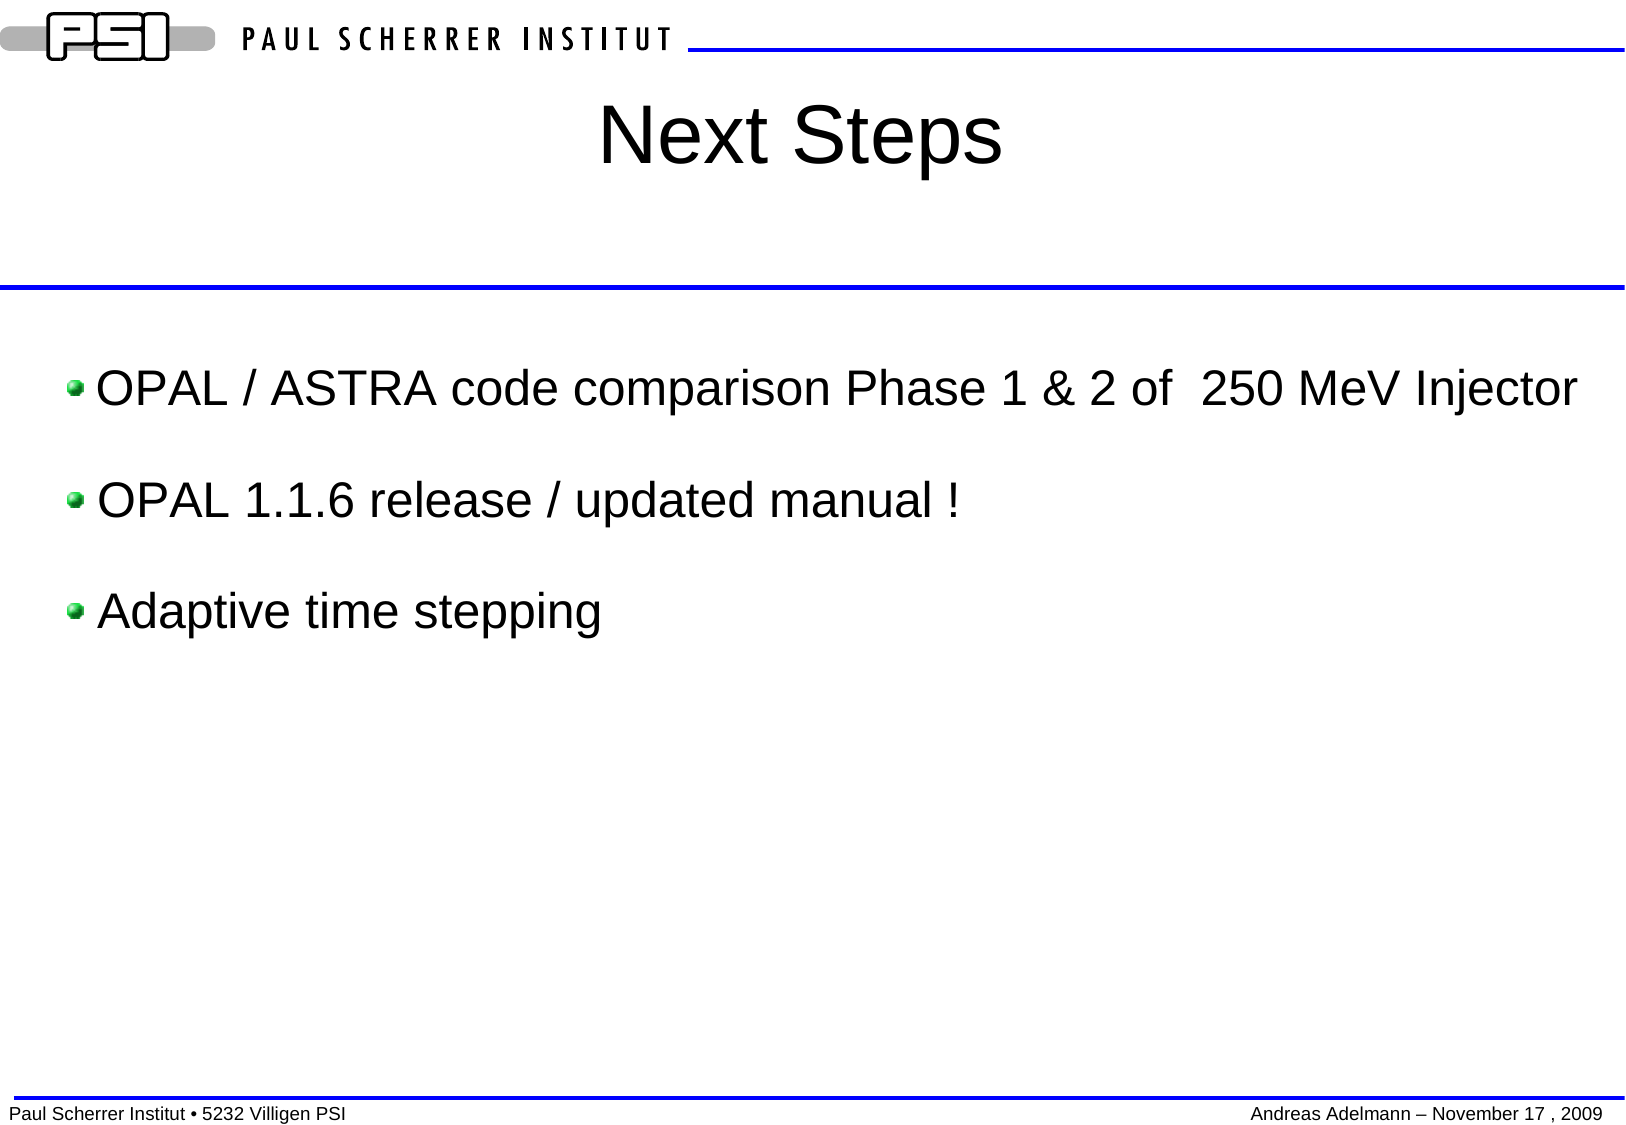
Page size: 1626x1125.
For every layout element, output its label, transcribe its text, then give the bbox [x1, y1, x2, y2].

text_box OPAL / ASTRA code comparison Phase 1 & 2 of 250 MeV Injector OPAL 1.1.6 release / updated manual ! Adaptive time stepping [53, 352, 1584, 703]
title Next Steps [121, 40, 1504, 229]
